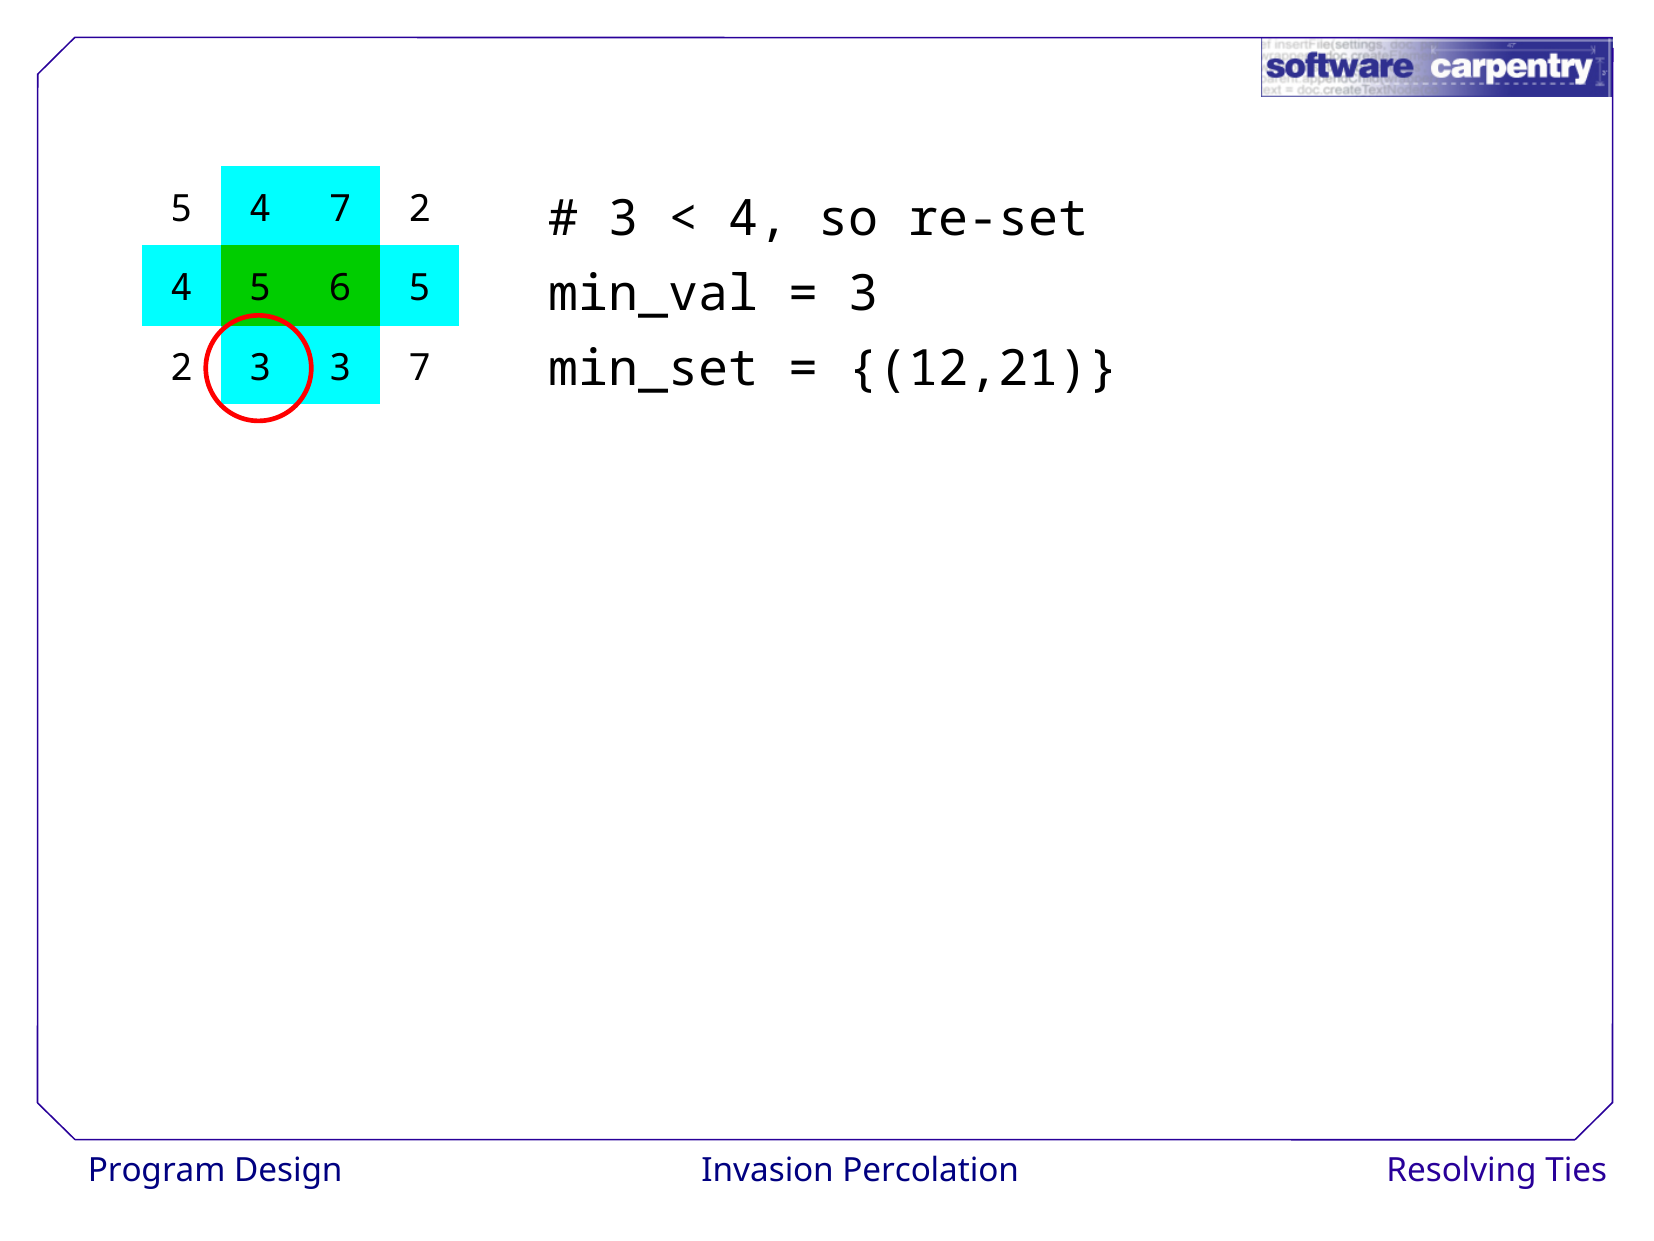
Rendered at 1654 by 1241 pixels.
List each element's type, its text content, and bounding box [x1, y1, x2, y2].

text_box # 3 < 4, so re-set min_val = 3 min_set = {(12,21)} [533, 162, 1508, 410]
table_header 2 [380, 166, 459, 245]
table_cell 5 [233, 318, 284, 326]
table_cell 2 [209, 336, 221, 400]
table_cell 4 [142, 245, 221, 326]
table_cell 5 [380, 245, 459, 326]
table_cell 3 [300, 326, 380, 404]
table_cell 2 [142, 326, 221, 404]
table_cell 5 [221, 245, 300, 326]
table_header 4 [221, 166, 300, 245]
table_cell 6 [300, 245, 380, 326]
picture [1261, 39, 1613, 97]
table_header 5 [142, 166, 221, 245]
table_header 7 [300, 166, 380, 245]
table_cell 3 [221, 326, 300, 404]
table_cell 7 [380, 326, 459, 404]
table_cell 3 [300, 342, 308, 395]
